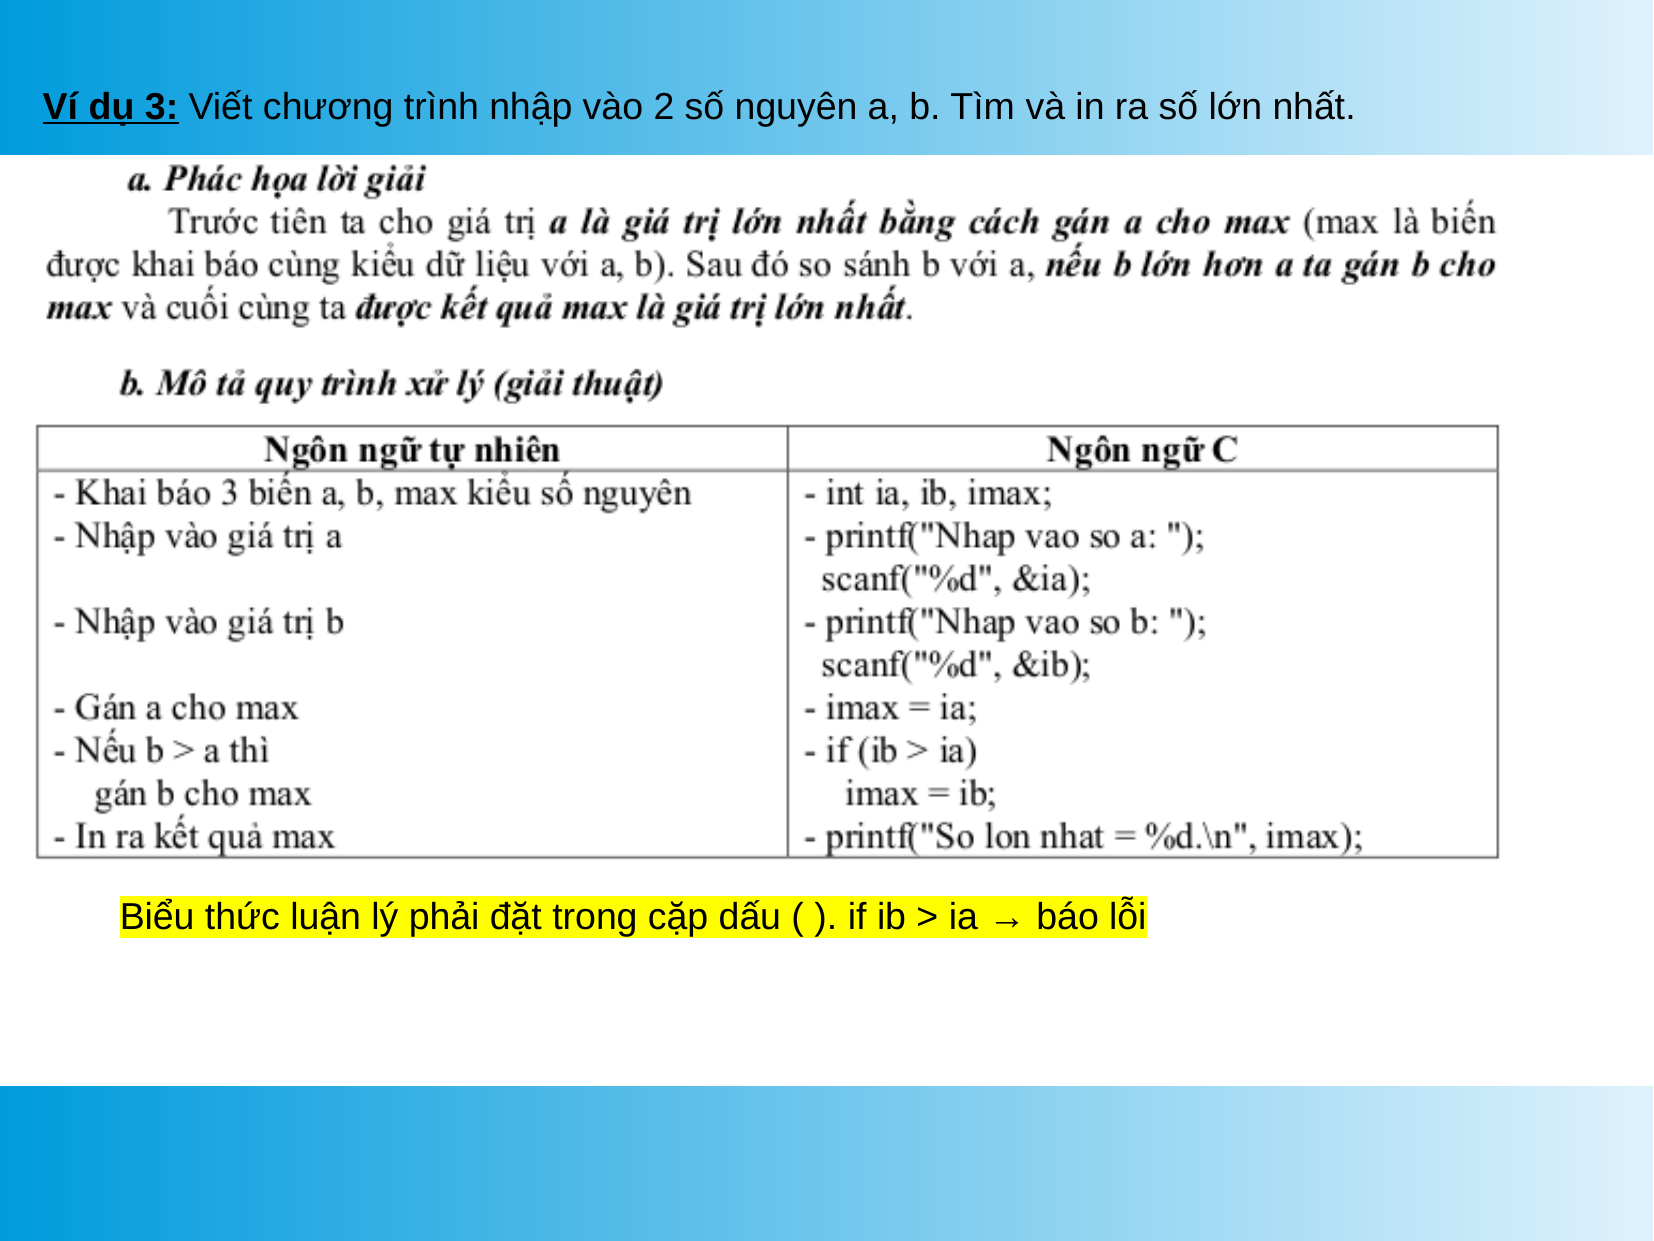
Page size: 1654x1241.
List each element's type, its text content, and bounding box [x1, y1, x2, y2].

text_box Ví dụ 3: Viết chương trình nhập vào 2 số nguyên a, b. Tìm và in ra số lớn nhất. [27, 78, 1381, 177]
text_box Biểu thức luận lý phải đặt trong cặp dấu ( ). if ib > ia → báo lỗi [105, 888, 1176, 946]
picture [45, 161, 1508, 331]
picture [26, 359, 1508, 871]
